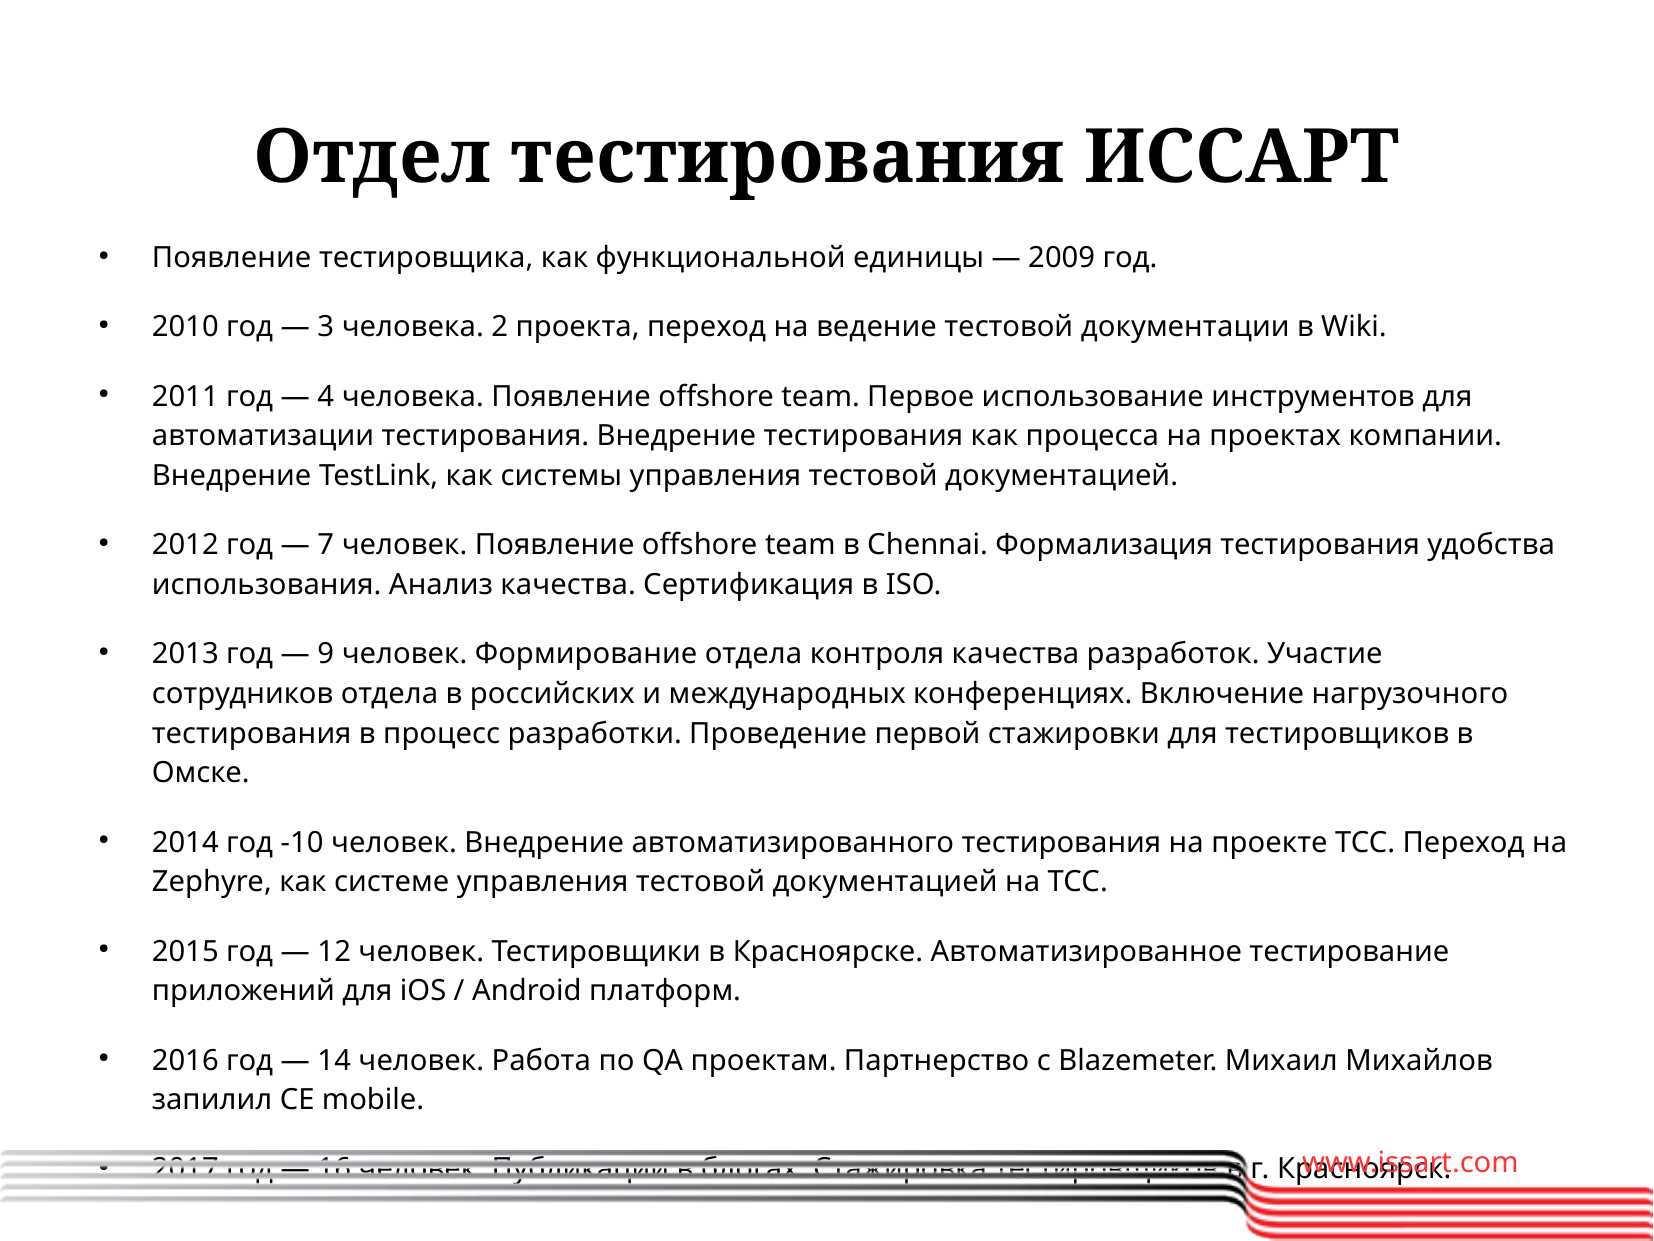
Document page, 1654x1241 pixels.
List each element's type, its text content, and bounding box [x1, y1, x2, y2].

picture [0, 1150, 1653, 1241]
title Отдел тестирования ИССАРТ [82, 49, 1571, 257]
list Появление тестировщика, как функциональной единицы — 2009 год. 2010 год — 3 человека. 2 проекта, переход на ведение тестовой документации в Wiki. 2011 год — 4 человека. Появление offshore team. Первое использование инструментов для автоматизации тестирования. Внедрение тестирования как процесса на проектах компании. Внедрение TestLink, как системы управления тестовой документацией. 2012 год — 7 человек. Появление offshore team в Chennai. Формализация тестирования удобства использования. Анализ качества. Сертификация в ISO. 2013 год — 9 человек. Формирование отдела контроля качества разработок. Участие сотрудников отдела в российских и международных конференциях. Включение нагрузочного тестирования в процесс разработки. Проведение первой стажировки для тестировщиков в Омске. 2014 год -10 человек. Внедрение автоматизированного тестирования на проекте ТСС. Переход на Zephyre, как системe управления тестовой документацией на ТСС. 2015 год — 12 человек. Тестировщики в Красноярске. Автоматизированное тестирование приложений для iOS / Android платформ. 2016 год — 14 человек. Работа по QA проектам. Партнерство с Blazemeter. Михаил Михайлов запилил CE mobile. 2017 год — 16 человек. Публикации в блогах. Стажировка тестировщиков в г. Красноярск. [80, 236, 1570, 1117]
text_box www.issart.com [1287, 1133, 1619, 1184]
